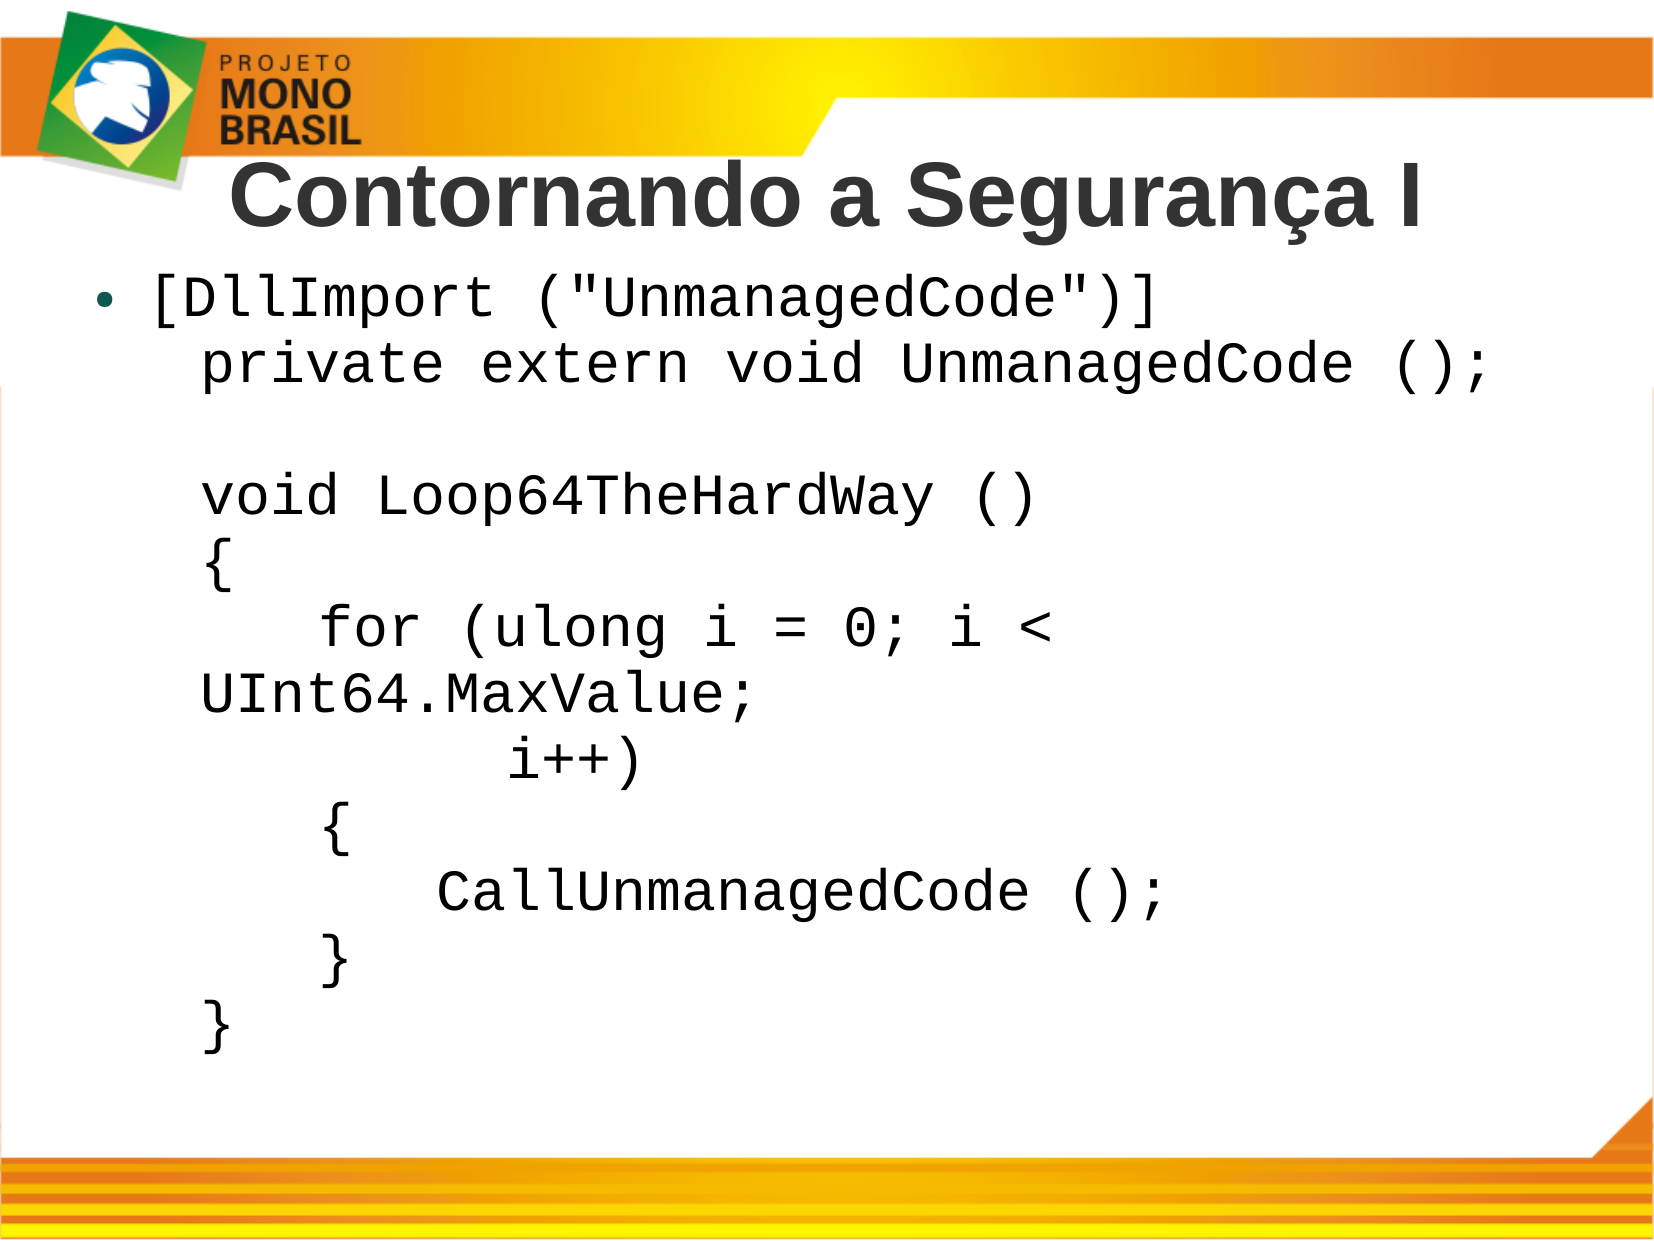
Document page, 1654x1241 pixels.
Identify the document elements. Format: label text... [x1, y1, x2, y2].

picture [0, 0, 1654, 1241]
title Contornando a Segurança I [121, 91, 1534, 267]
list [DllImport ("UnmanagedCode")] private extern void UnmanagedCode (); void Loop64TheHardWay () { for (ulong i = 0; i < UInt64.MaxValue; i++) { CallUnmanagedCode (); } } [58, 267, 1604, 995]
